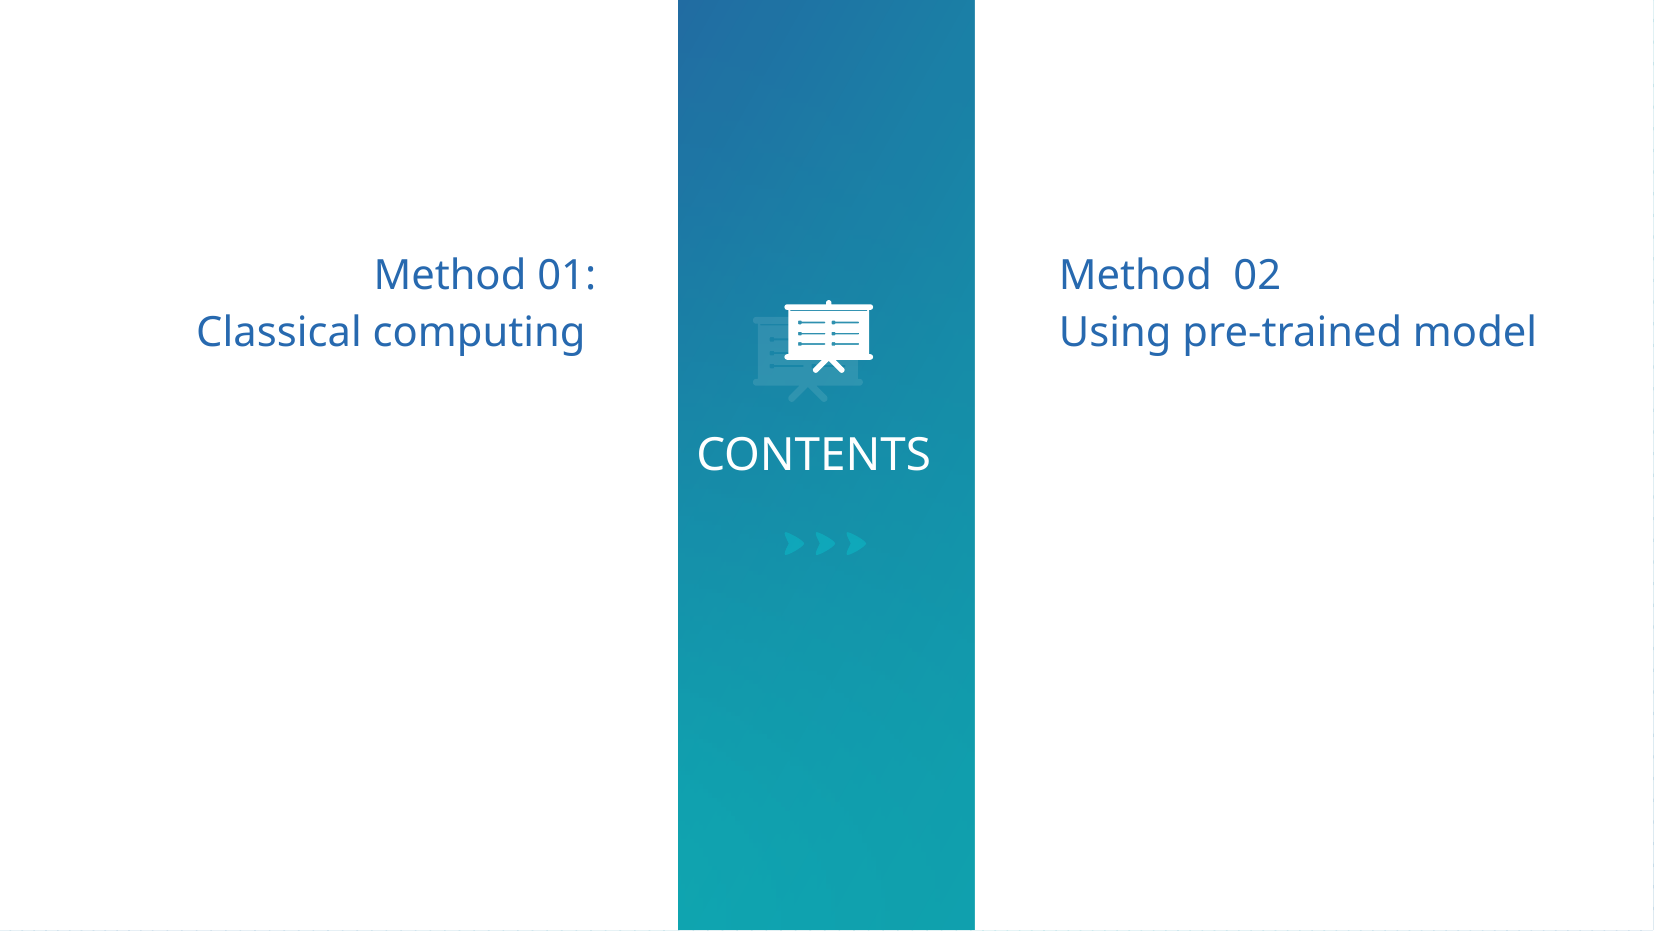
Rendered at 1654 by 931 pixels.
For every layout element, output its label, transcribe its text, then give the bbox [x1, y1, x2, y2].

picture [678, 0, 974, 413]
text_box [0, 0, 678, 931]
text_box Method 01: Classical computing [66, 237, 612, 429]
text_box [974, 0, 1653, 931]
text_box CONTENTS [629, 413, 998, 634]
text_box [752, 300, 874, 402]
picture [678, 634, 974, 930]
text_box Method 02 Using pre-trained model [1044, 237, 1589, 429]
